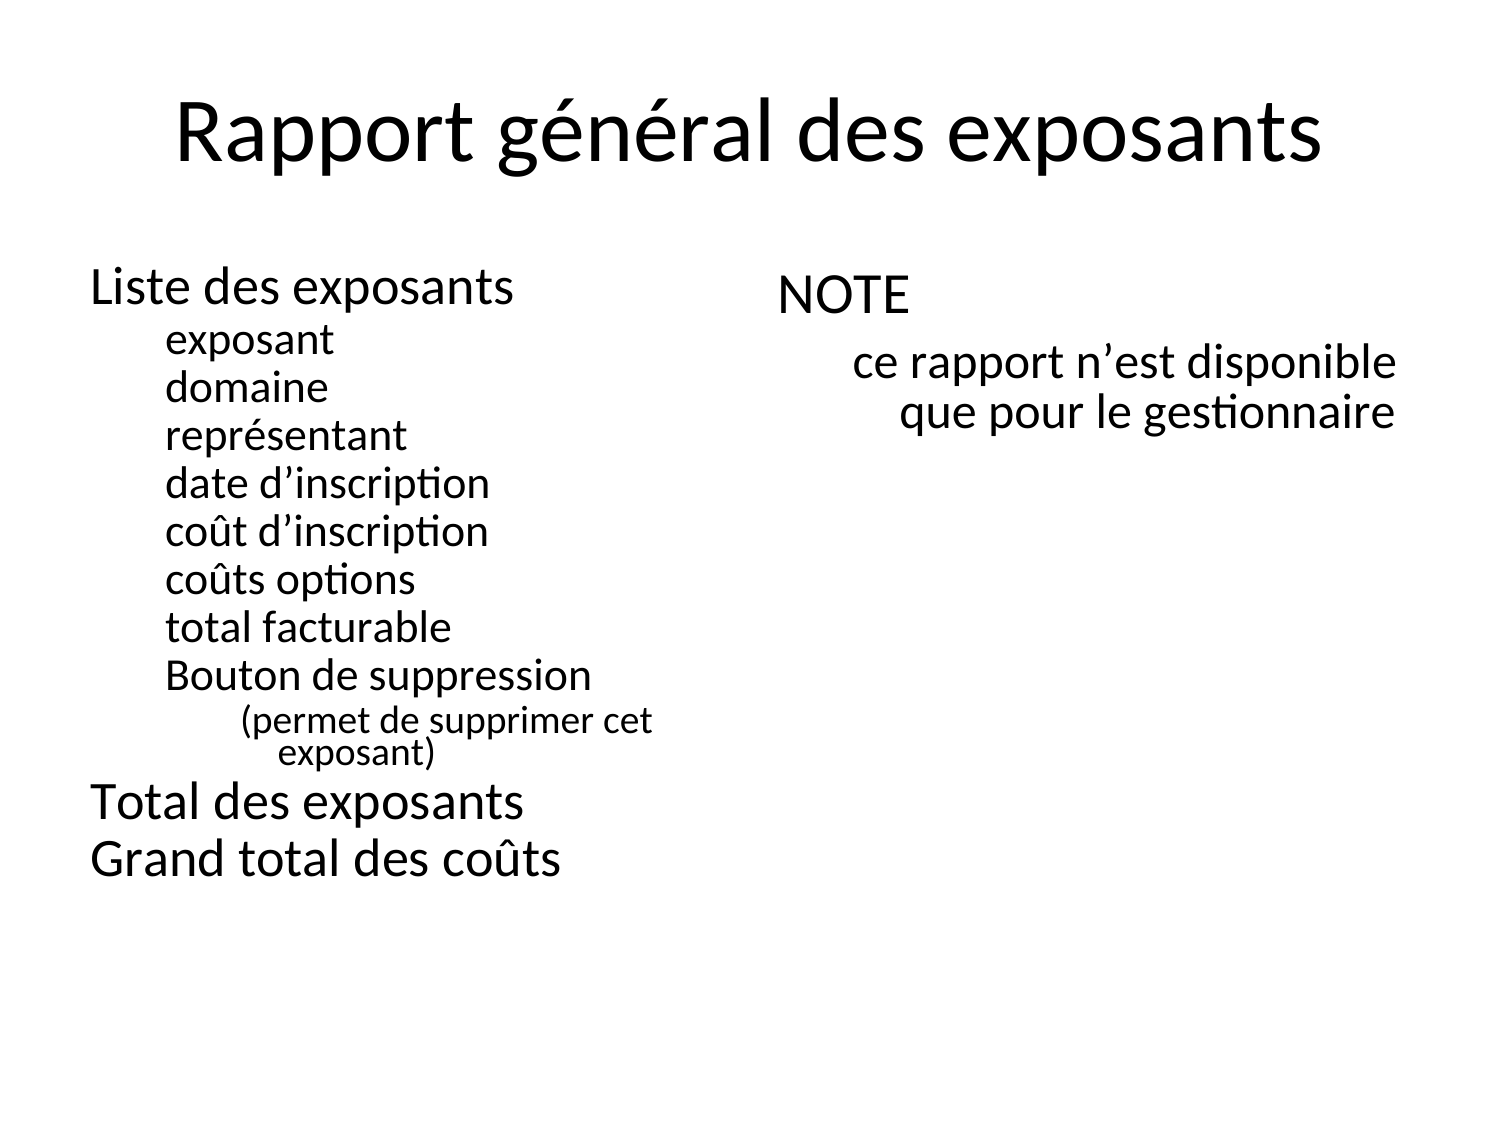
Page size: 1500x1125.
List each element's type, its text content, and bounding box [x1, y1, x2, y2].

list Liste des exposants exposant domaine représentant date d’inscription coût d’inscription coûts options total facturable Bouton de suppression (permet de supprimer cet exposant) Total des exposants Grand total des coûts [75, 262, 738, 1125]
list NOTE ce rapport n’est disponible que pour le gestionnaire [762, 262, 1426, 1006]
title Rapport général des exposants [75, 21, 1426, 257]
